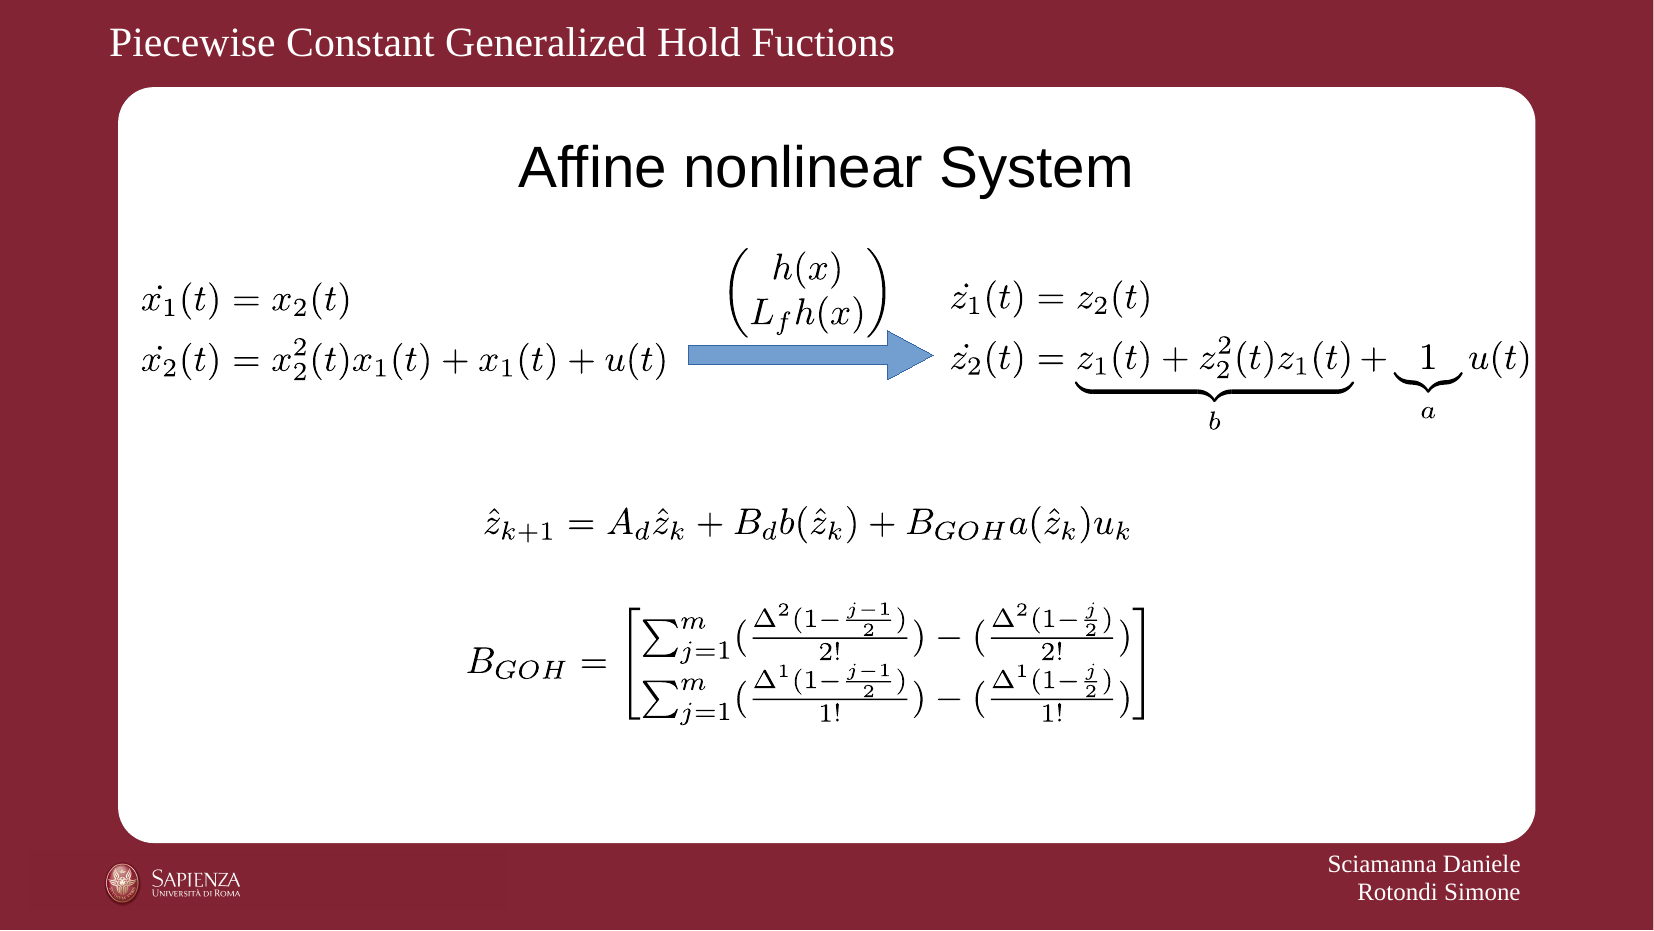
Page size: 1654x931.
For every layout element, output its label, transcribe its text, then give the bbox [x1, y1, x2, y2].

text_box [118, 87, 1536, 844]
text_box Piecewise Constant Generalized Hold Fuctions [94, 11, 1342, 92]
text_box Sciamanna Daniele Rotondi Simone [933, 843, 1536, 914]
picture [29, 850, 508, 910]
title Affine nonlinear System [162, 110, 1492, 225]
